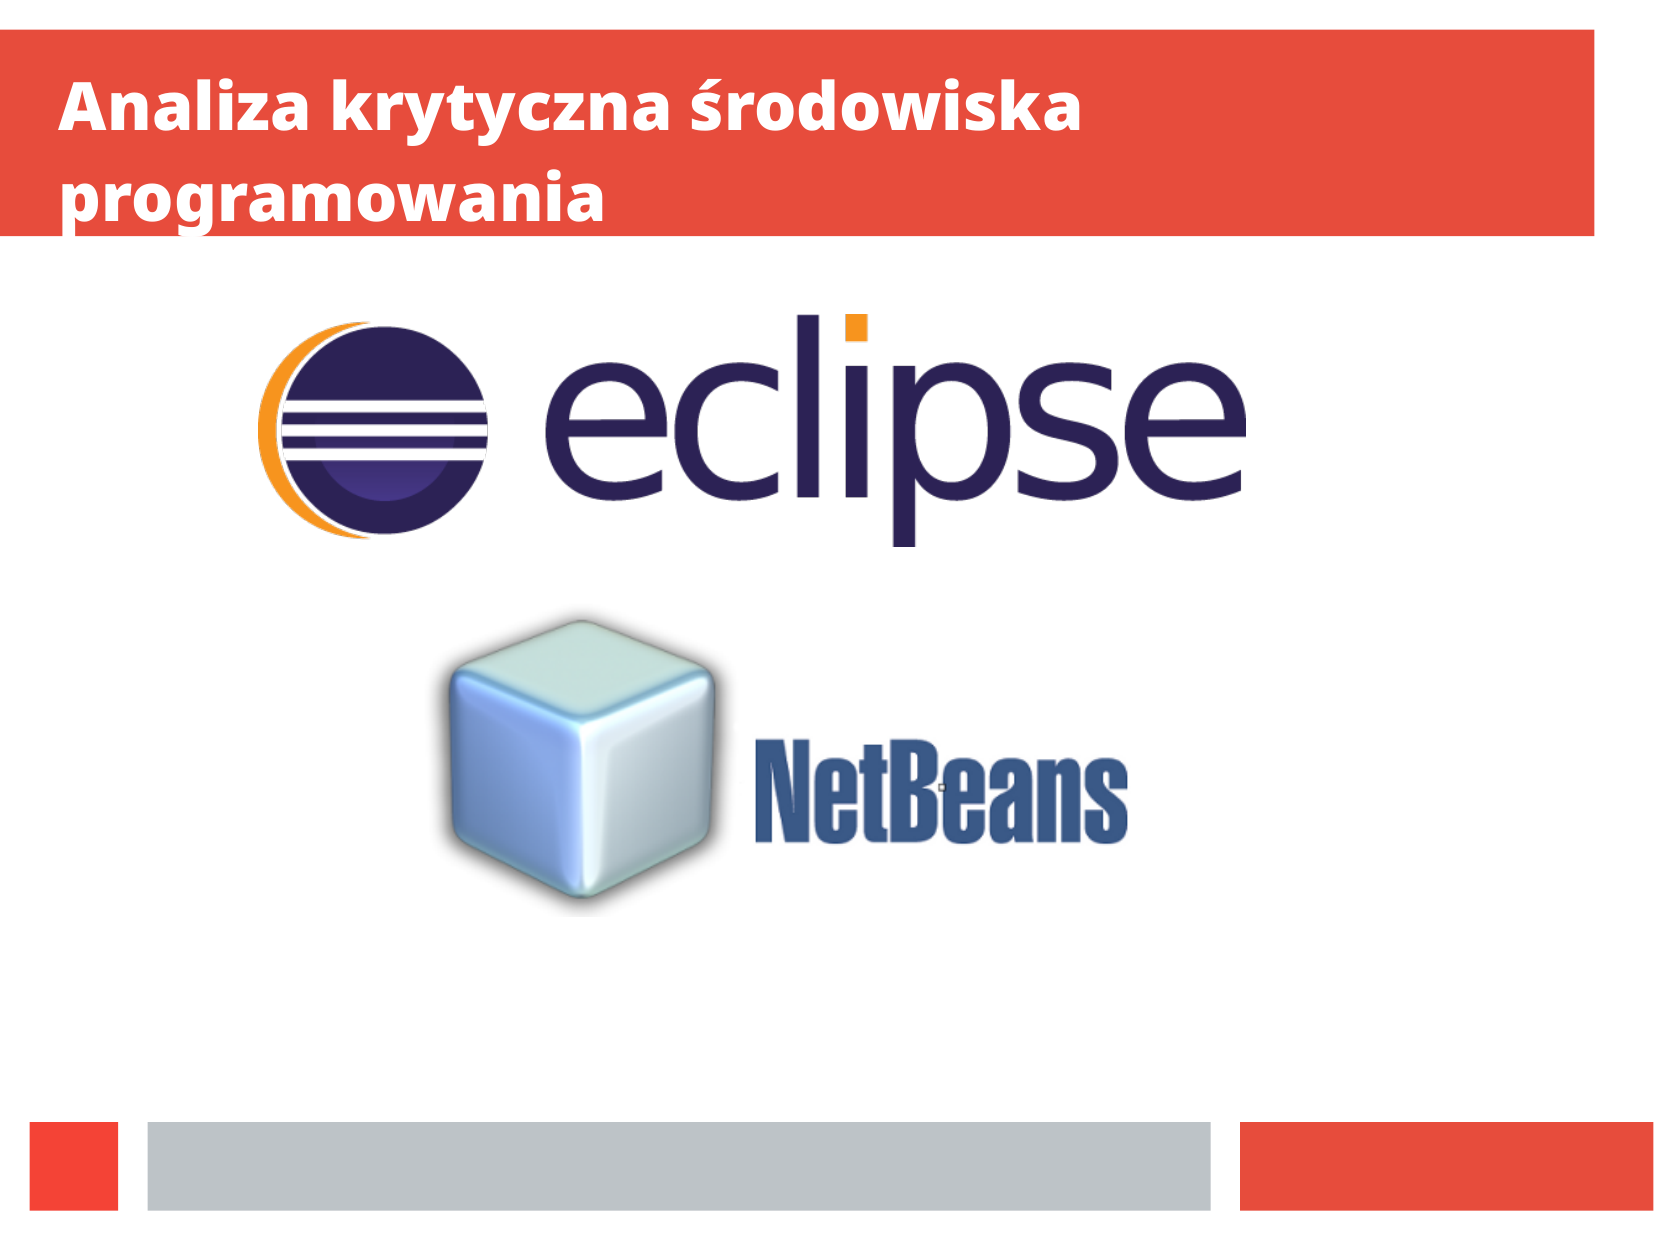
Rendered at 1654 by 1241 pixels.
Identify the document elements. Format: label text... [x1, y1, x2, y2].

picture [420, 599, 1147, 917]
title Analiza krytyczna środowiska programowania [59, 59, 1595, 207]
picture [258, 314, 1246, 547]
